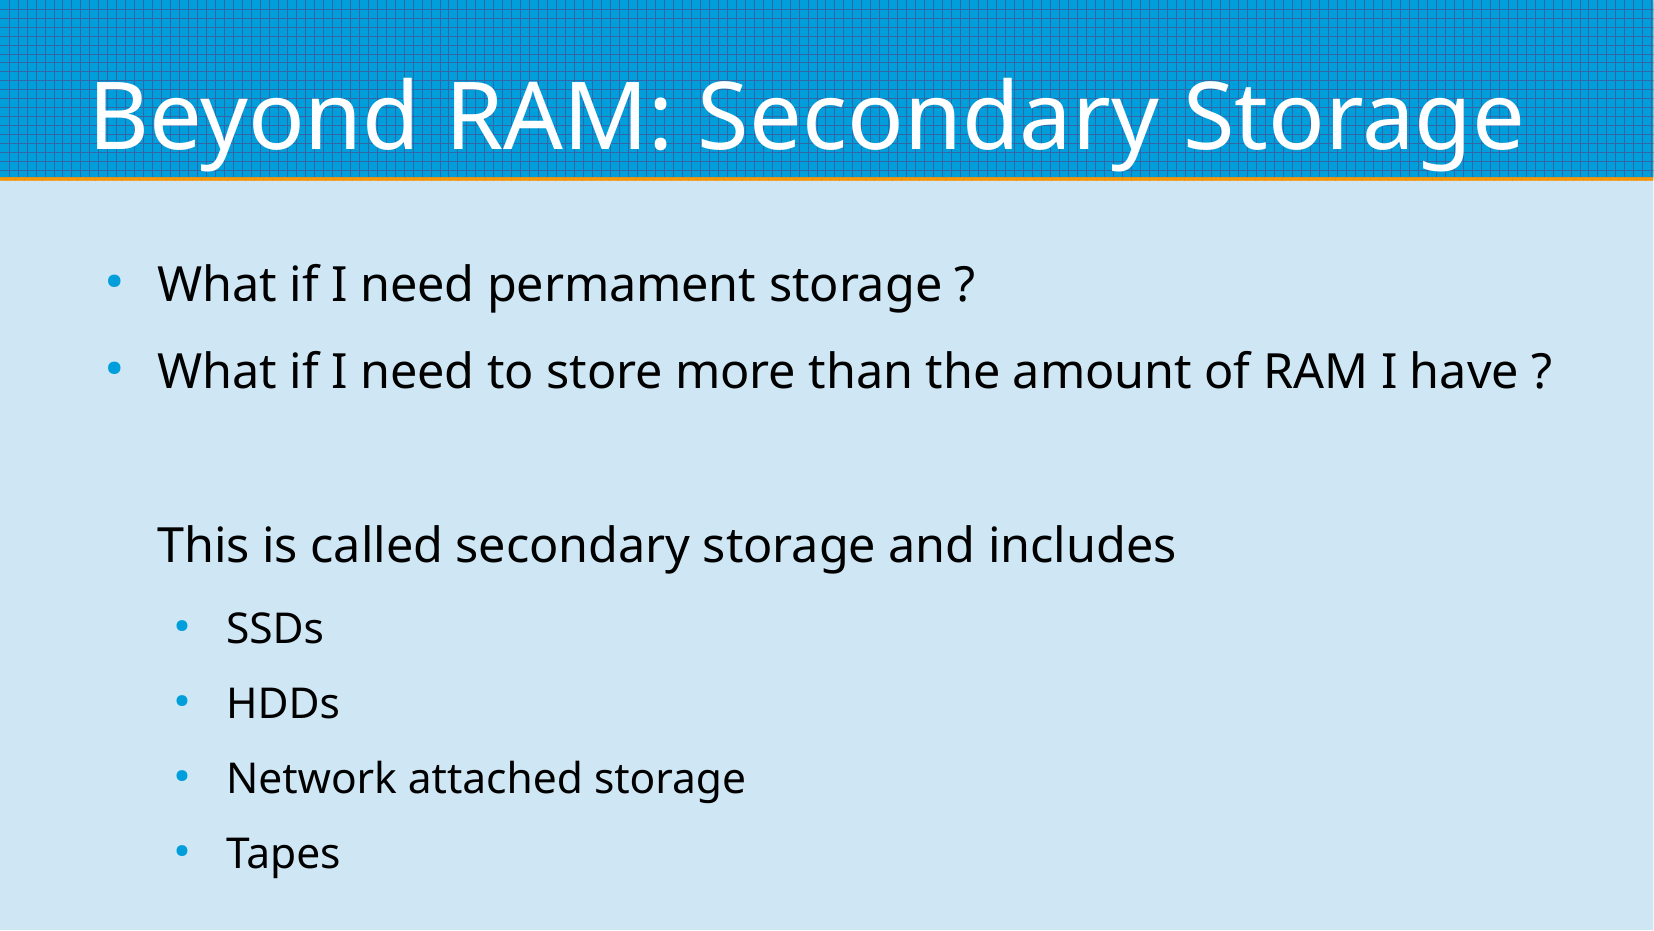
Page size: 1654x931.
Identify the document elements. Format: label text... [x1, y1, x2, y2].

title Beyond RAM: Secondary Storage [88, 14, 1565, 178]
list What if I need permament storage ? What if I need to store more than the amount of RAM I have ? This is called secondary storage and includes SSDs HDDs Network attached storage Tapes [88, 249, 1565, 901]
